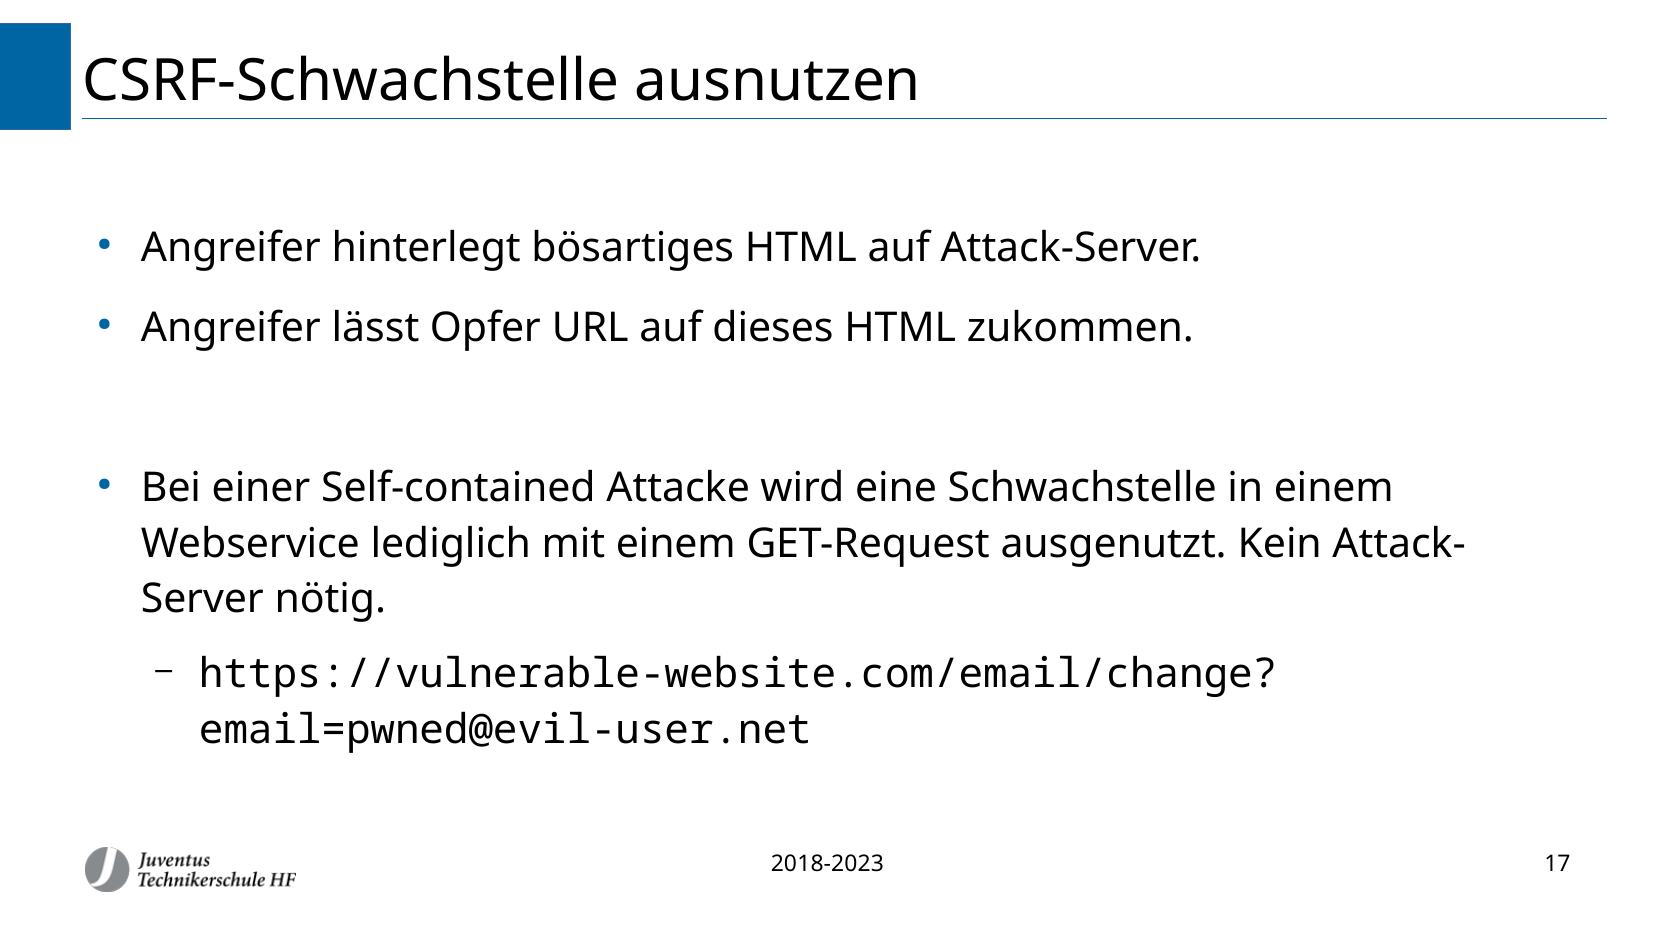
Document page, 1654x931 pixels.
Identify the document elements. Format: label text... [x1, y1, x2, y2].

list Angreifer hinterlegt bösartiges HTML auf Attack-Server. Angreifer lässt Opfer URL auf dieses HTML zukommen. Bei einer Self-contained Attacke wird eine Schwachstelle in einem Webservice lediglich mit einem GET-Request ausgenutzt. Kein Attack-Server nötig. https://vulnerable-website.com/email/change?email=pwned@evil-user.net [82, 217, 1571, 758]
title CSRF-Schwachstelle ausnutzen [82, 37, 1571, 119]
picture [85, 847, 296, 892]
